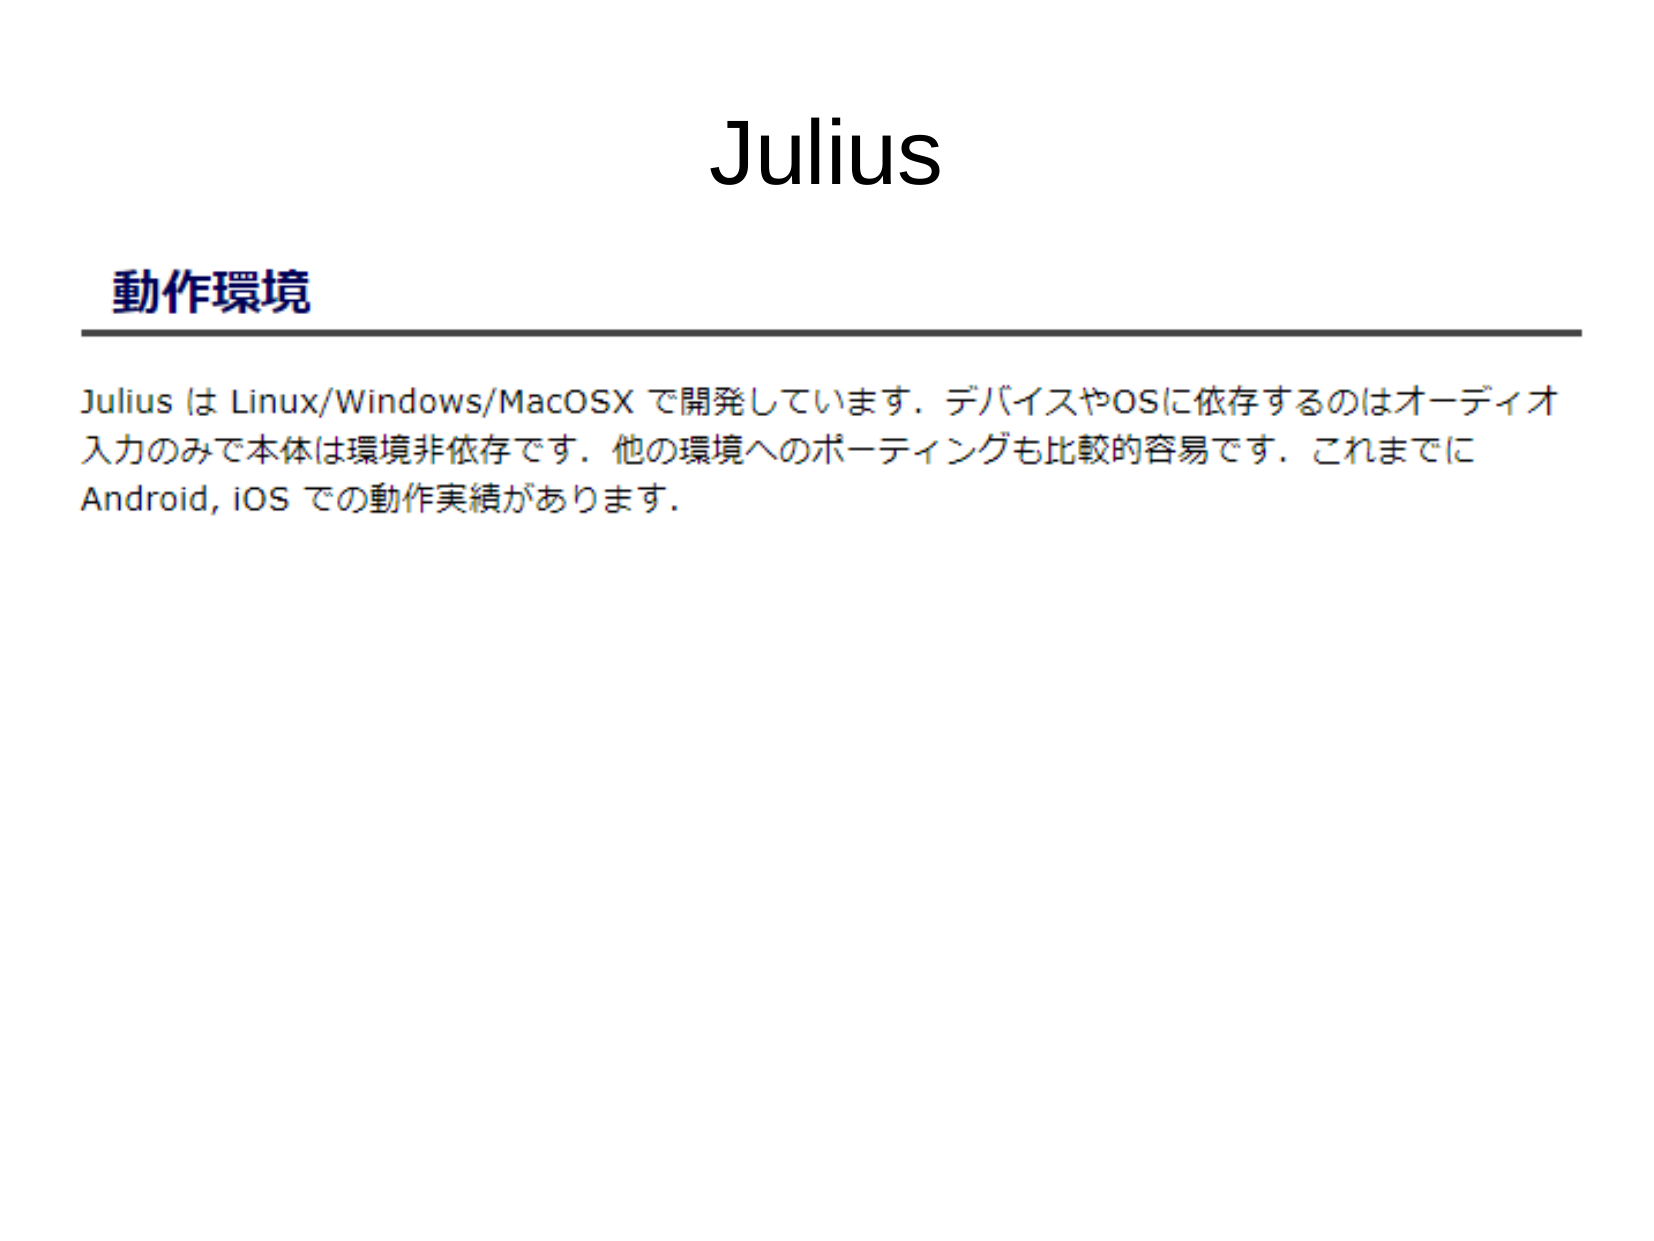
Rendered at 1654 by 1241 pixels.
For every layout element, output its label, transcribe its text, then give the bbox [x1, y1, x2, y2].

title Julius [82, 49, 1571, 256]
picture [59, 256, 1601, 532]
